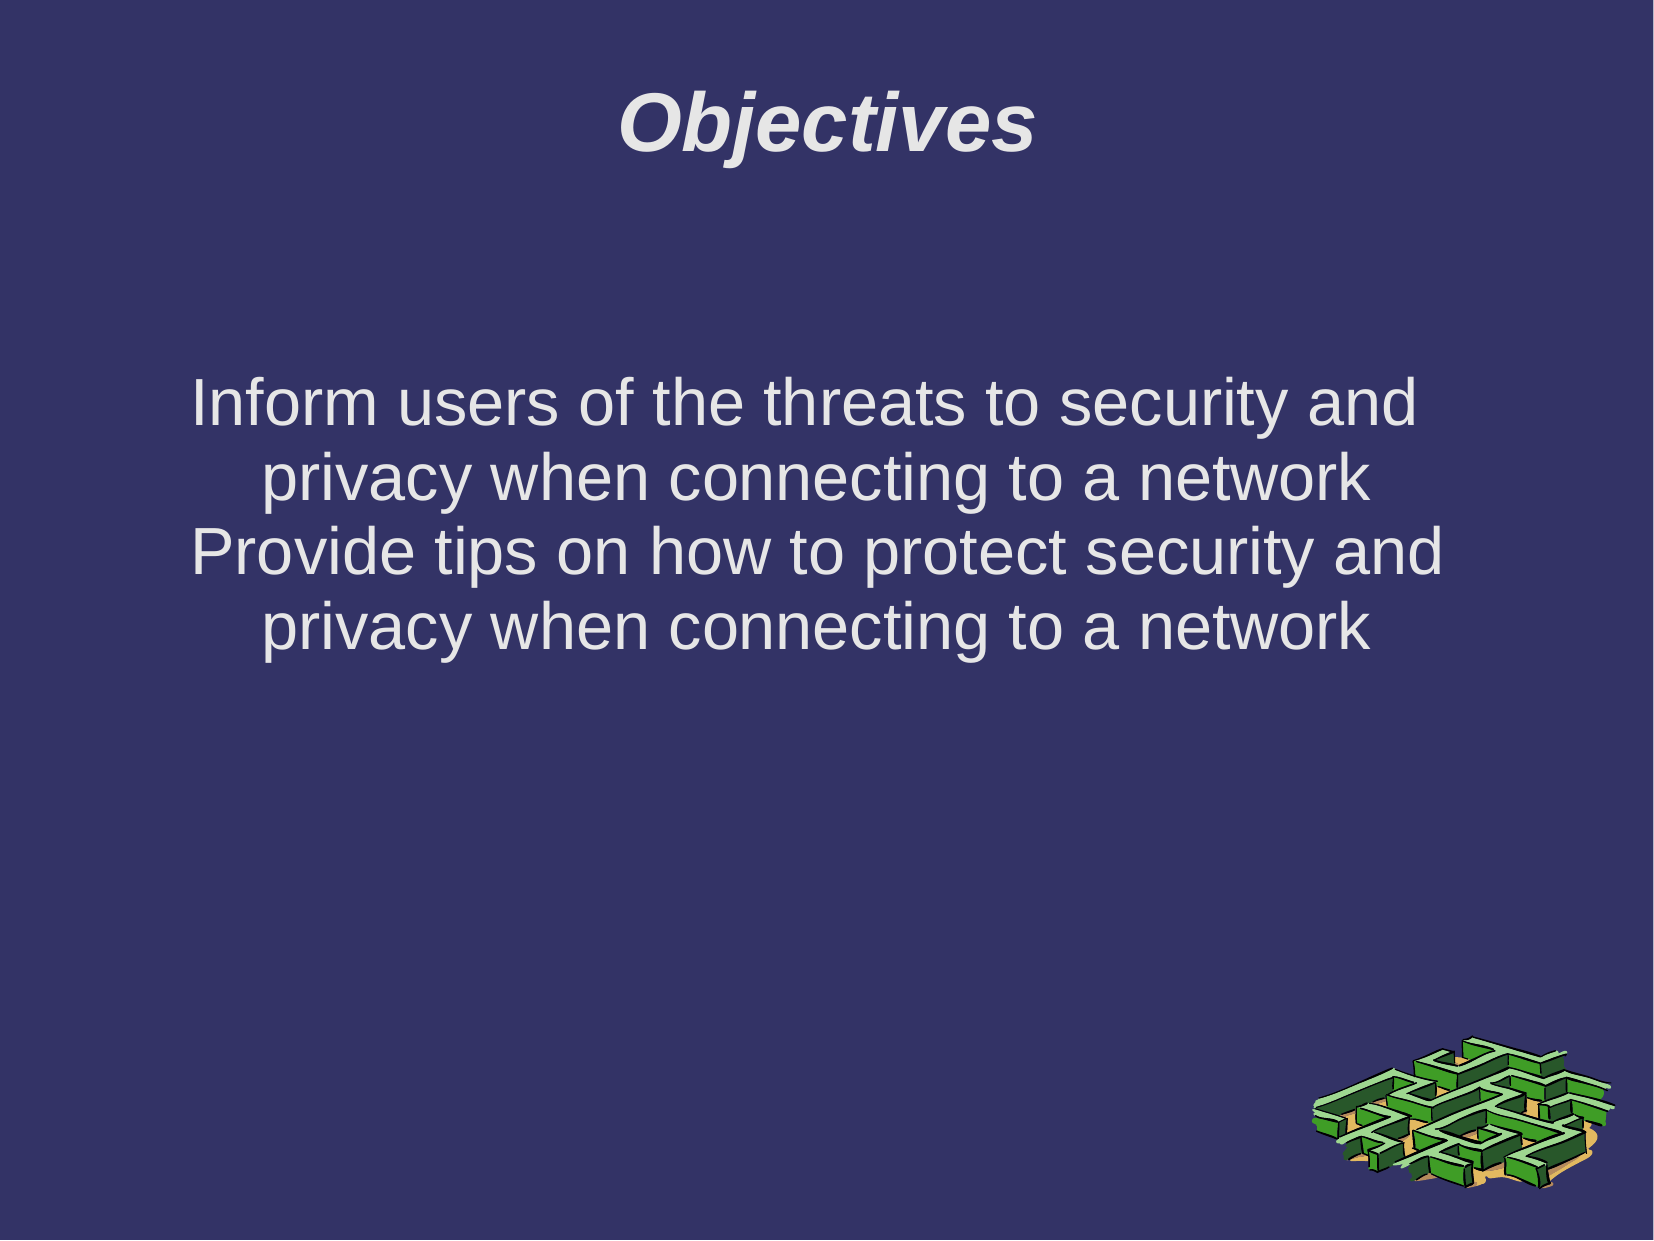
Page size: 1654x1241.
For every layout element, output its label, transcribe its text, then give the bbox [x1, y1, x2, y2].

title Objectives [121, 19, 1534, 227]
list Inform users of the threats to security and privacy when connecting to a network Provide tips on how to protect security and privacy when connecting to a network [178, 364, 1570, 1147]
